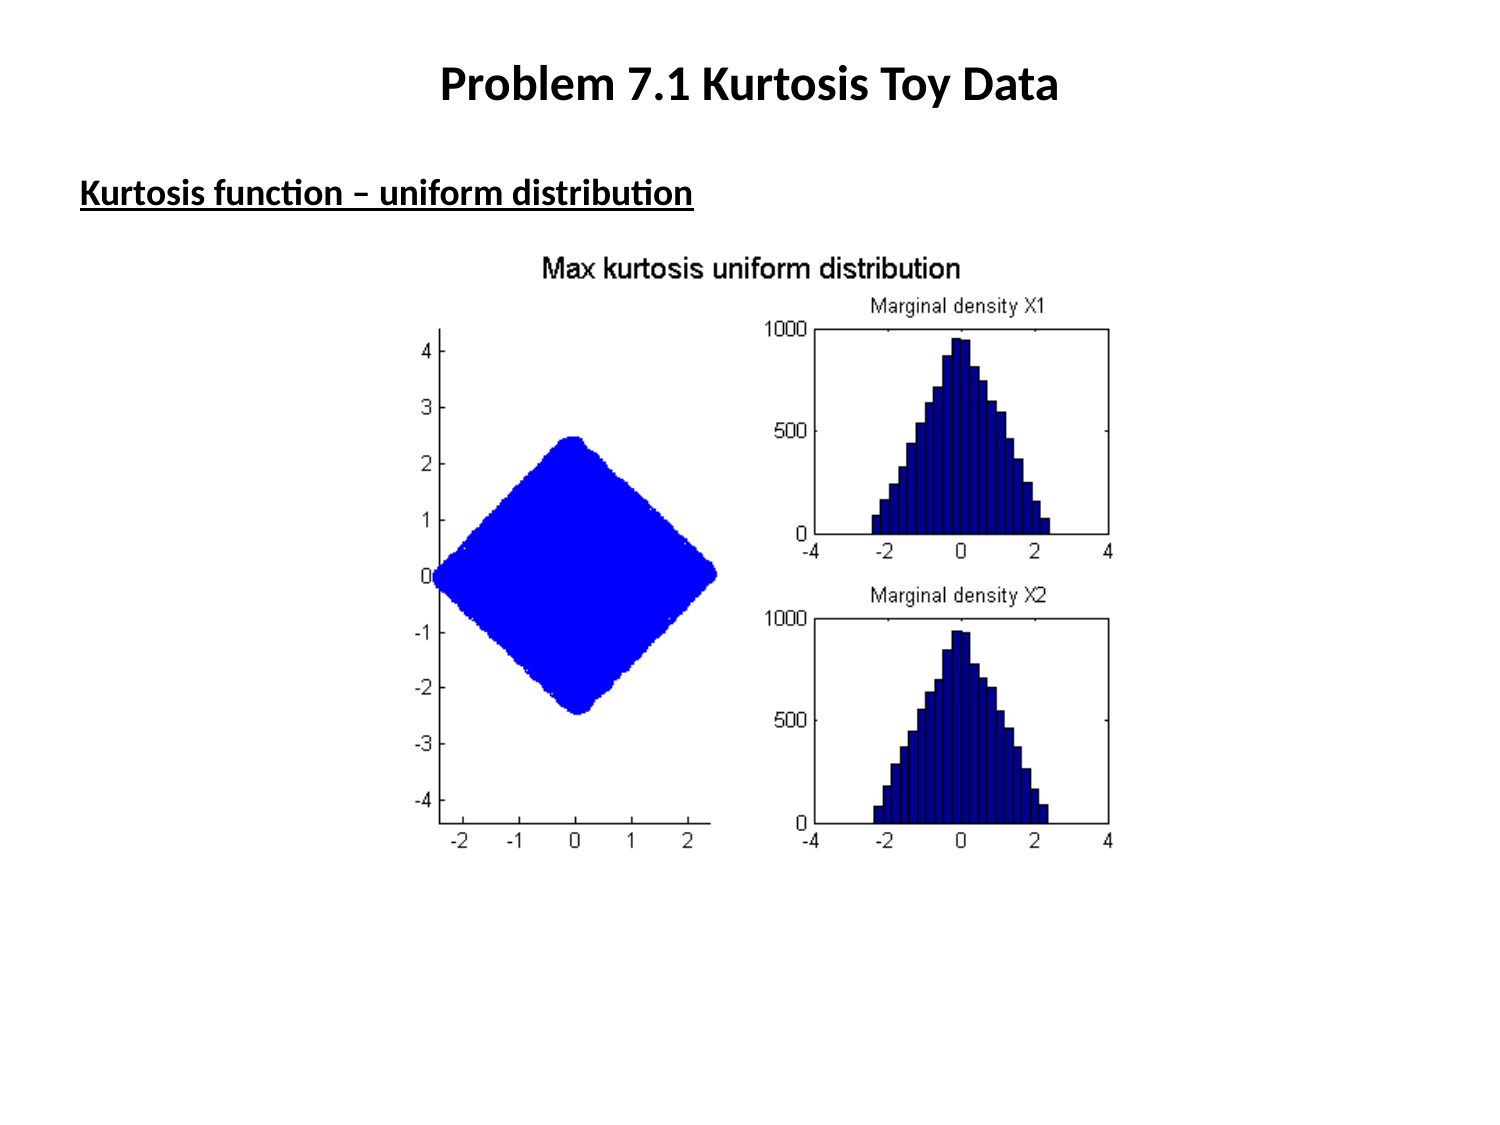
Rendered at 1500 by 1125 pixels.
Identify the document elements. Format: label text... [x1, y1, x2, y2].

text_box Kurtosis function – uniform distribution [64, 160, 929, 221]
text_box Problem 7.1 Kurtosis Toy Data [0, 42, 1500, 118]
picture [314, 235, 1191, 892]
